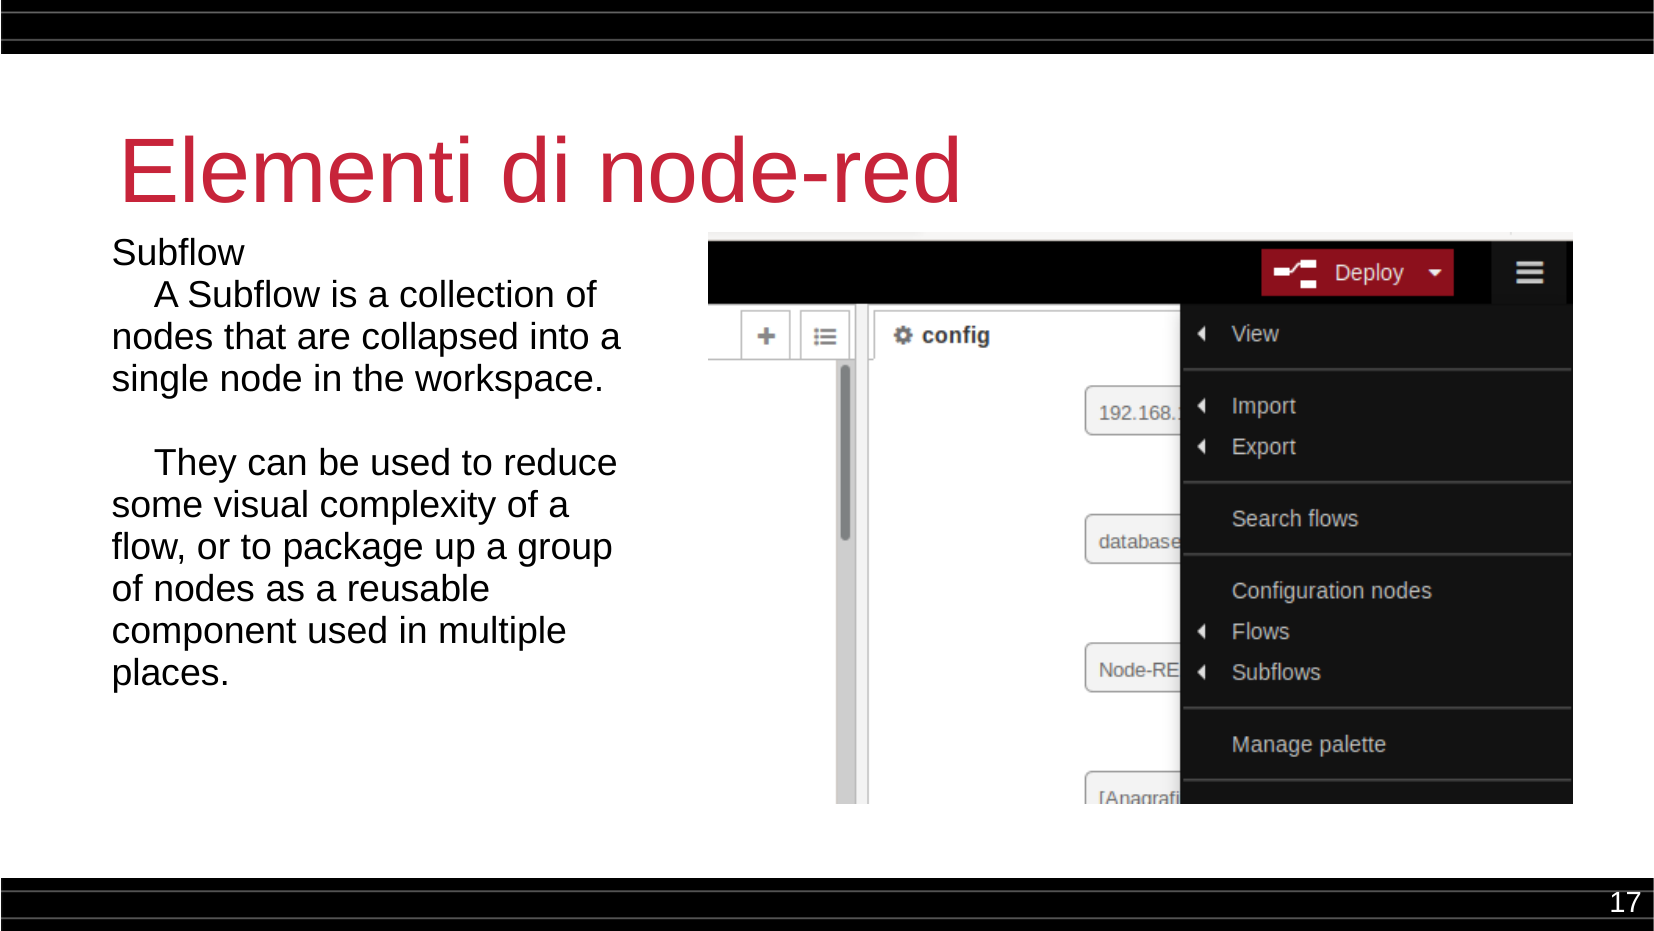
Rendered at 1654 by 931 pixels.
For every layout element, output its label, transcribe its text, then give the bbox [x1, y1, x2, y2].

text_box Subflow A Subflow is a collection of nodes that are collapsed into a single node in the workspace. They can be used to reduce some visual complexity of a flow, or to package up a group of nodes as a reusable component used in multiple places. [96, 224, 638, 815]
title Elementi di node-red [118, 92, 1040, 249]
picture [1, 0, 1654, 54]
picture [1, 878, 1654, 931]
picture [708, 232, 1573, 804]
